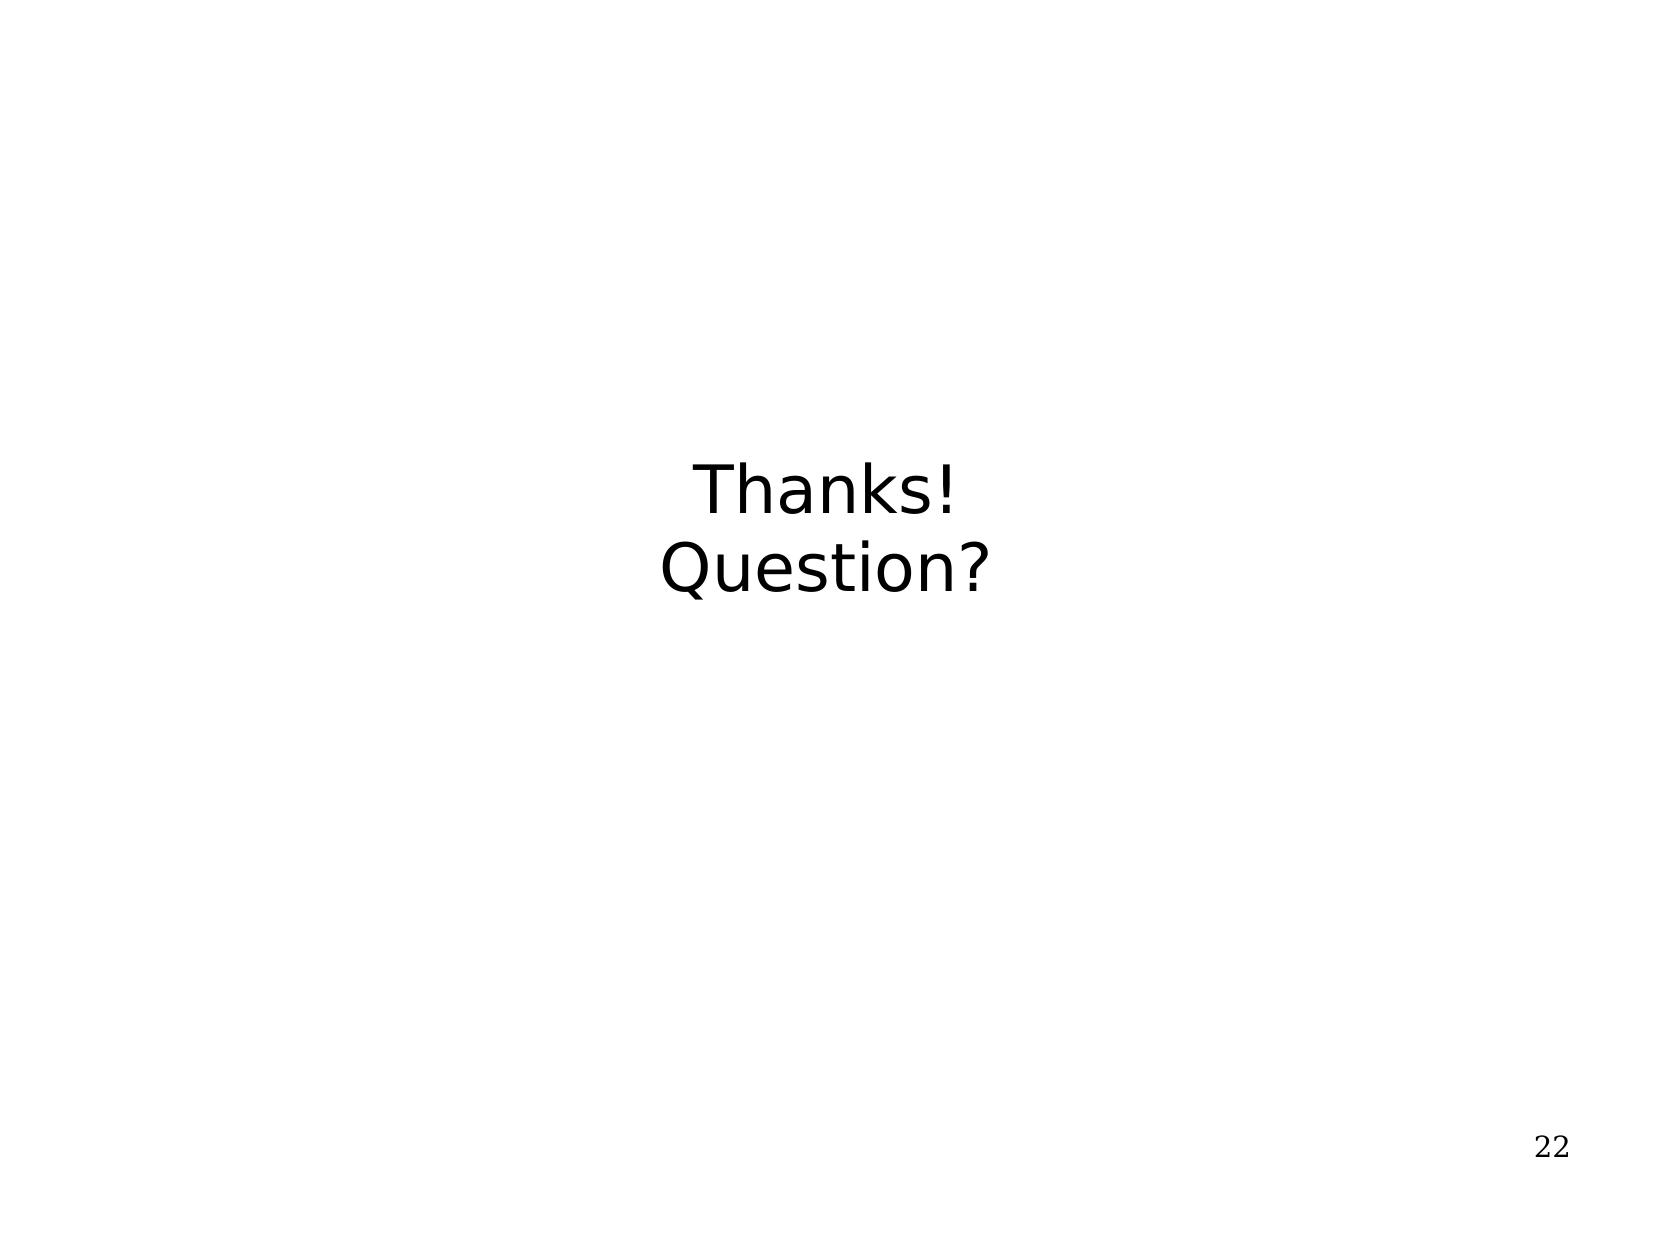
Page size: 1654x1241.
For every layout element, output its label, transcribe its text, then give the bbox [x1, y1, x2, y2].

subtitle Thanks! Question? [82, 49, 1571, 1010]
